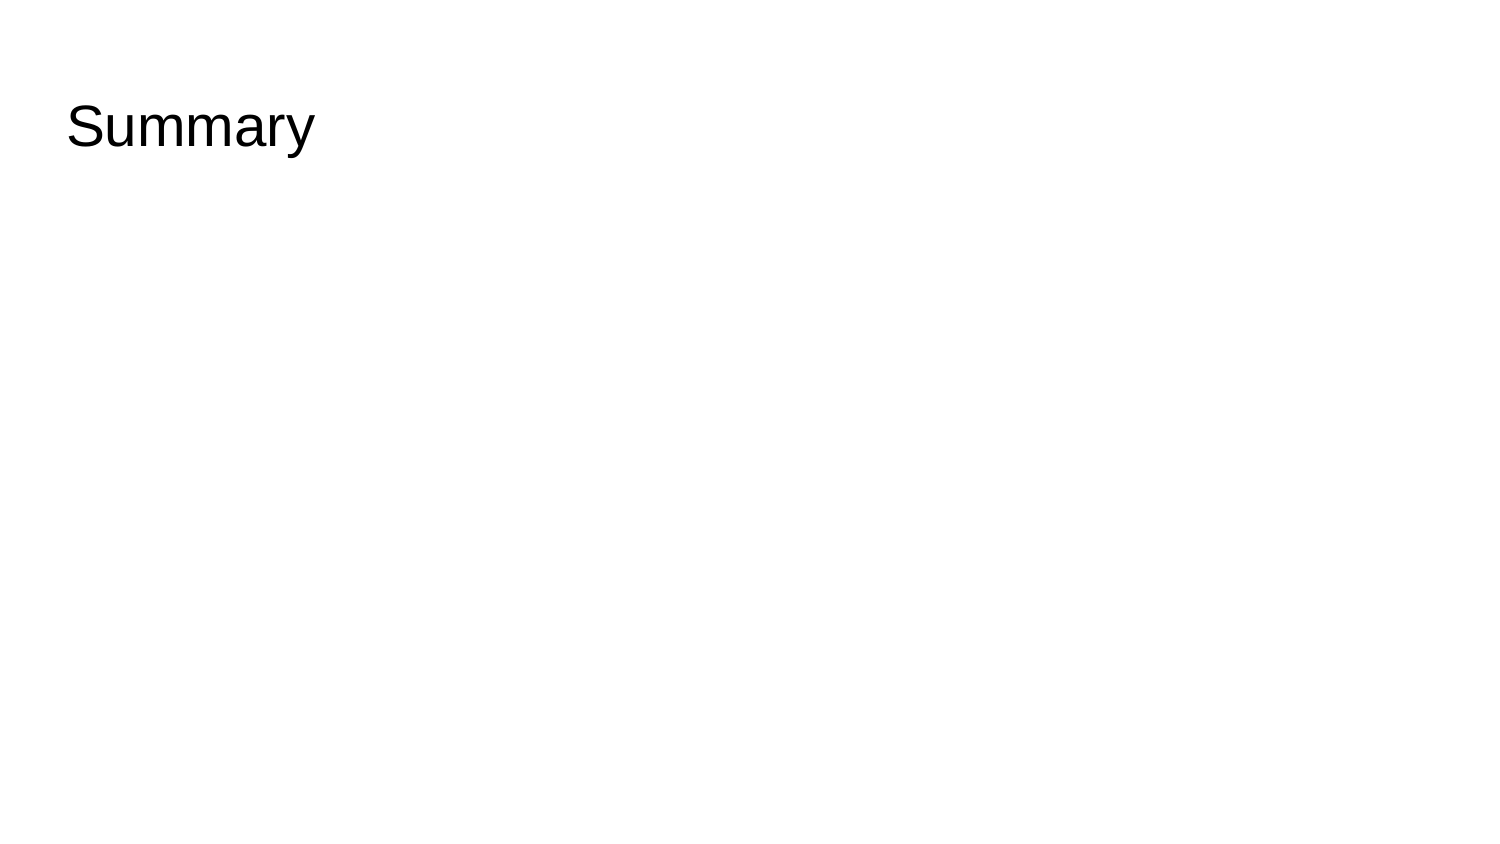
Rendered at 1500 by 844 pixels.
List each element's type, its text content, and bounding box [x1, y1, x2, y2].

title Summary [51, 72, 1449, 167]
